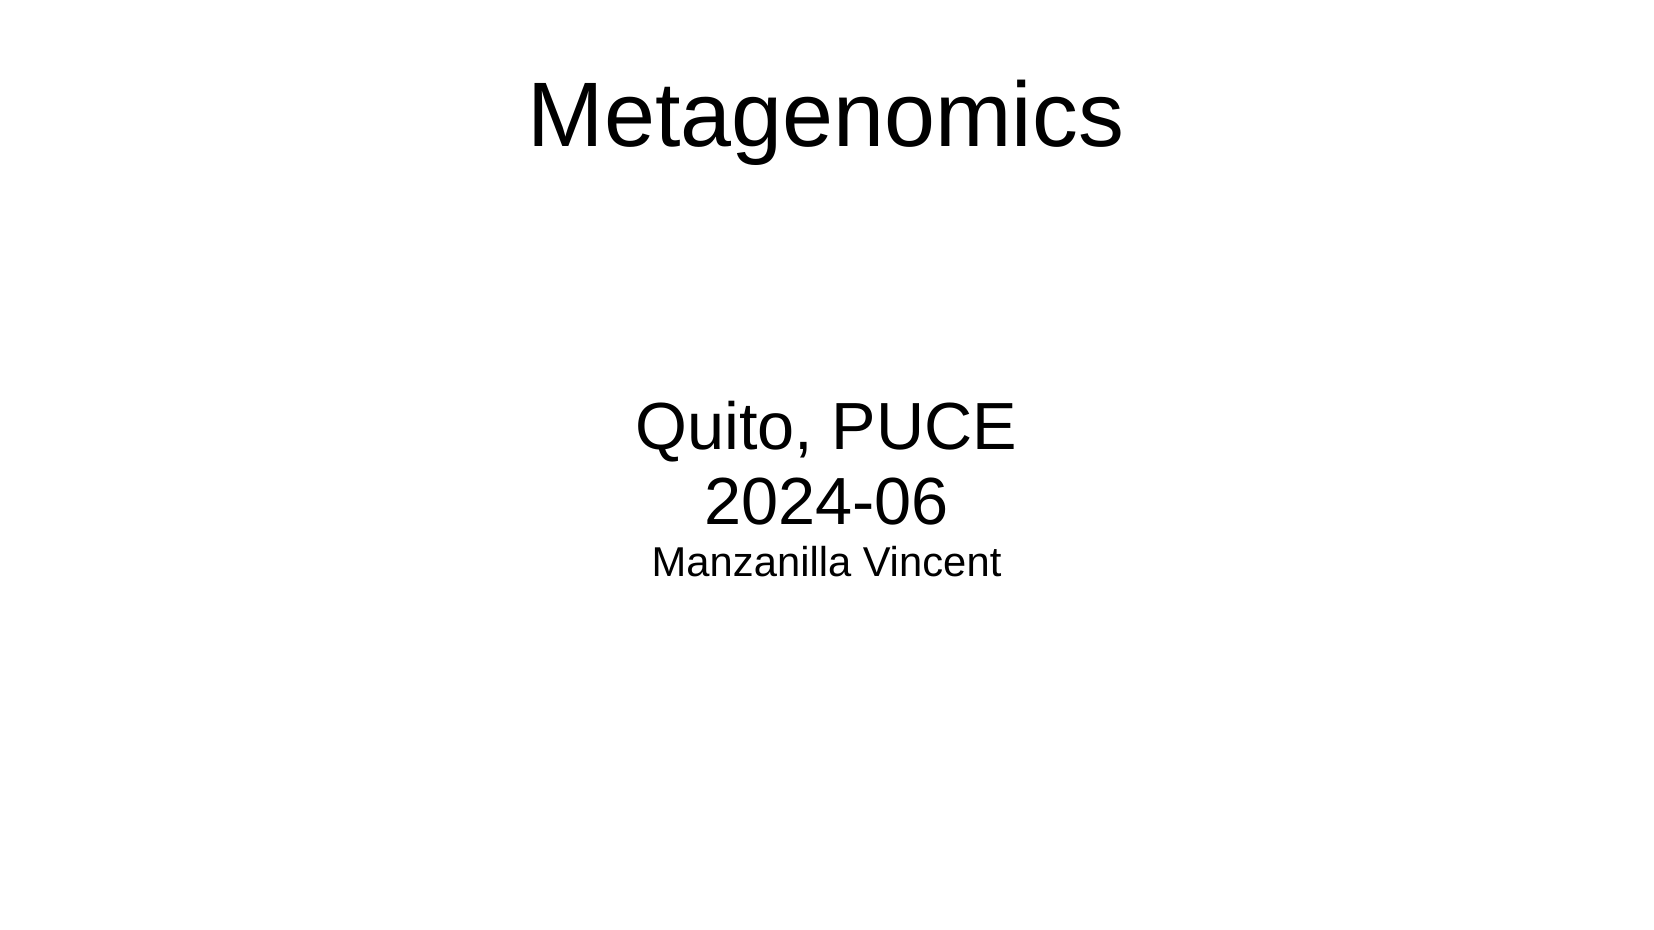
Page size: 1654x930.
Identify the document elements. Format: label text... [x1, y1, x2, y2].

title Metagenomics [82, 37, 1571, 193]
subtitle Quito, PUCE 2024-06 Manzanilla Vincent [82, 217, 1571, 757]
